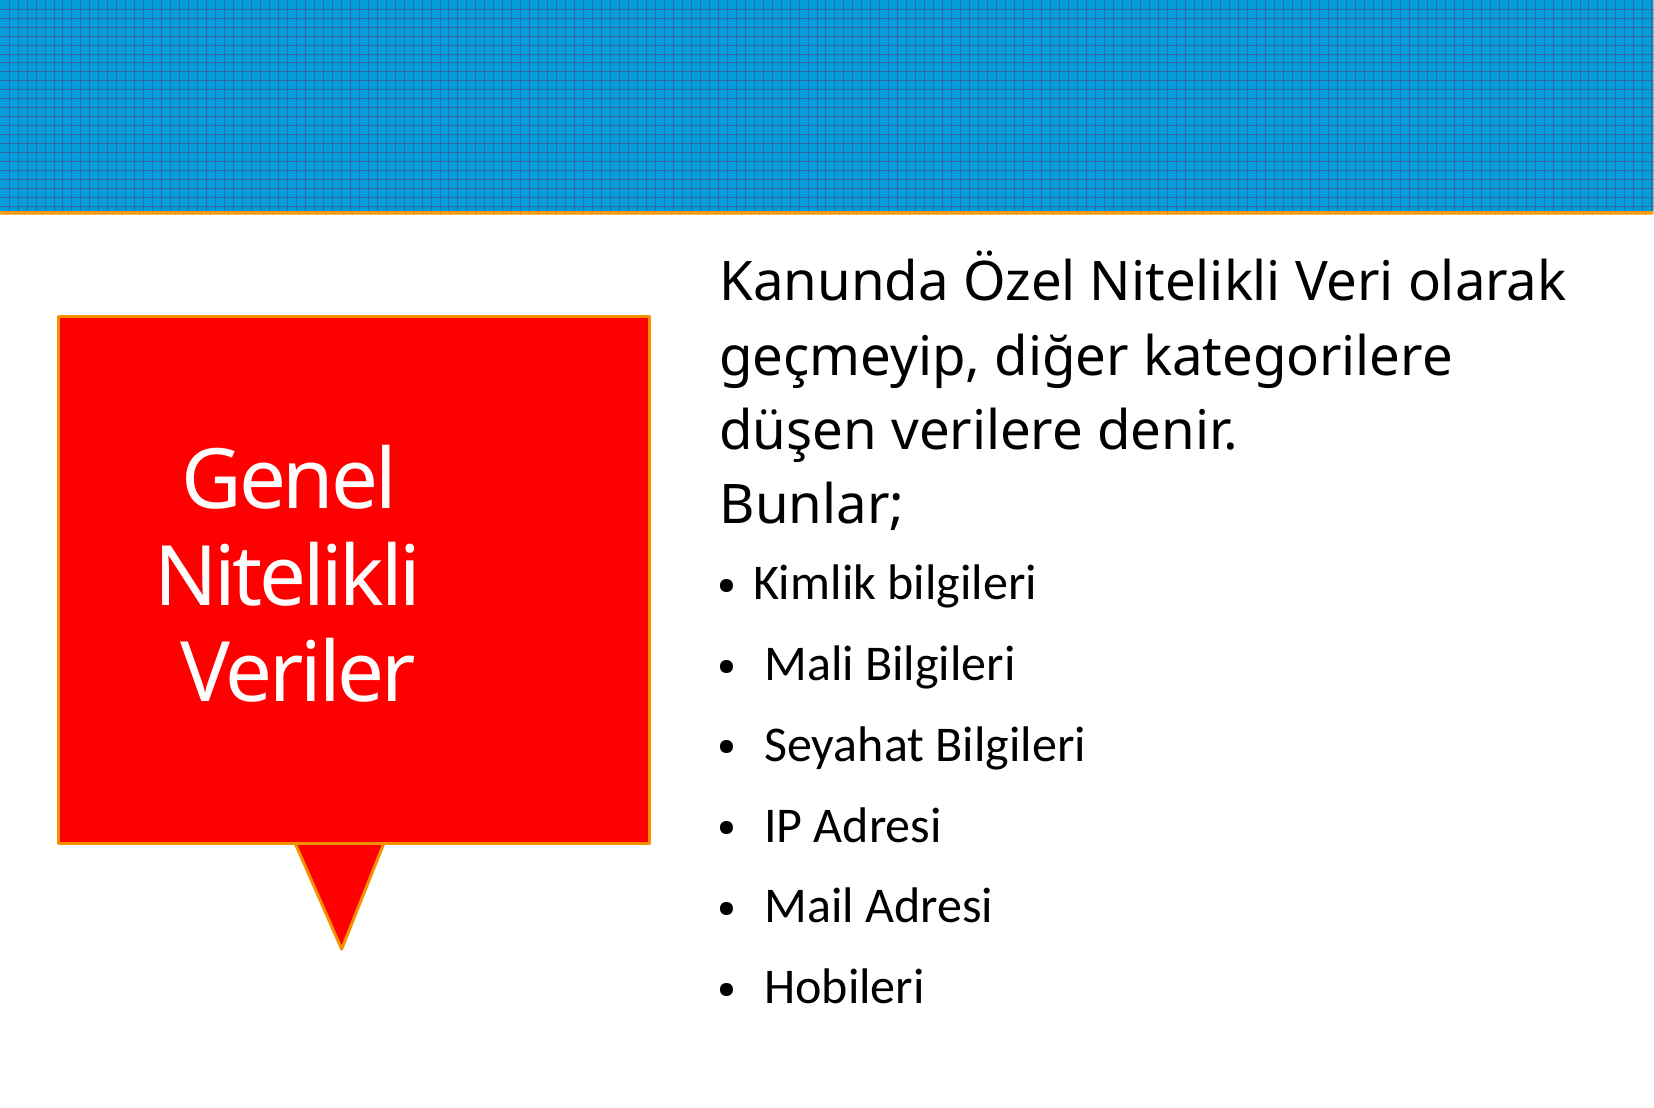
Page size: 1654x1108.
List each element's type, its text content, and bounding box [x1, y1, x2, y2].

text_box [58, 316, 650, 950]
text_box Kanunda Özel Nitelikli Veri olarak geçmeyip, diğer kategorilere düşen verilere denir. Bunlar; [713, 247, 1595, 535]
text_box Genel Nitelikli Veriler [148, 412, 581, 741]
text_box Kimlik bilgileri Mali Bilgileri Seyahat Bilgileri IP Adresi Mail Adresi Hobileri [711, 274, 1093, 1108]
